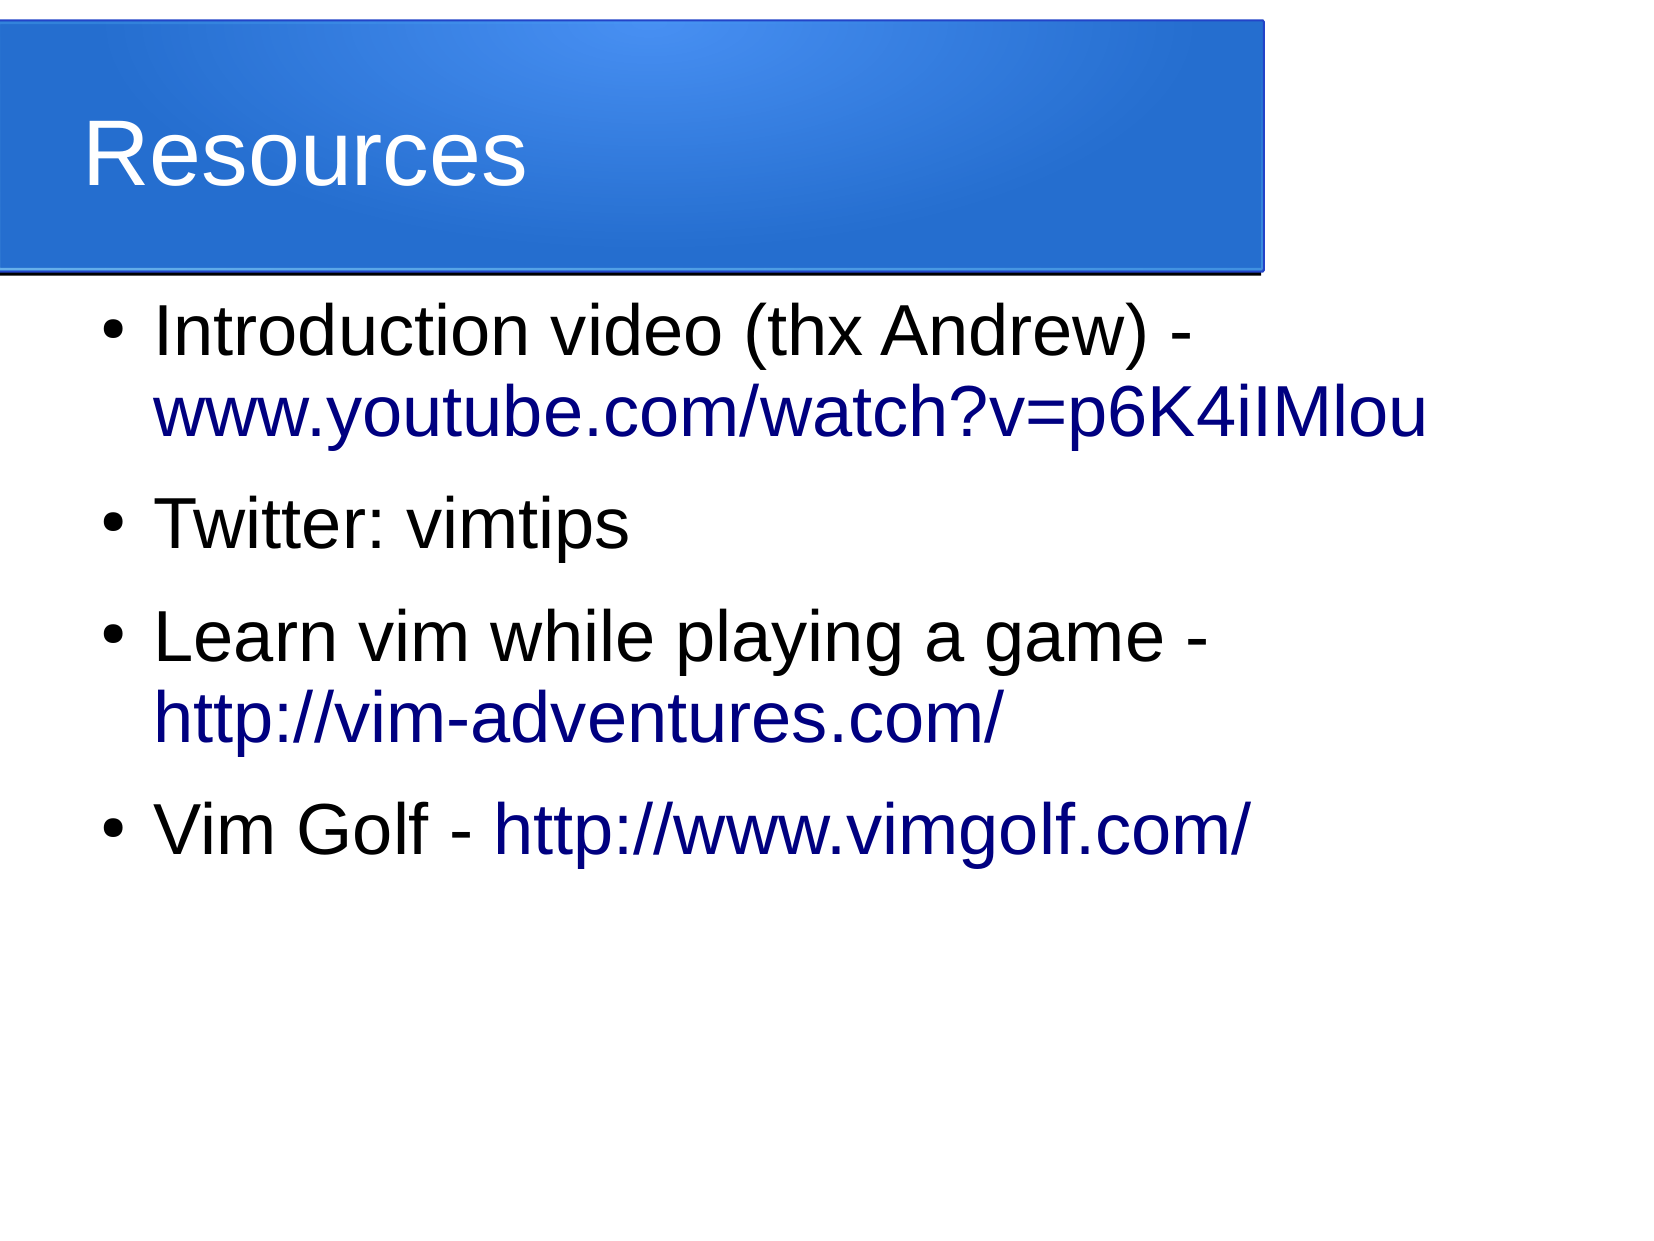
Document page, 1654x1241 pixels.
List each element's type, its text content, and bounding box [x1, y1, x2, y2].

list Introduction video (thx Andrew) - www.youtube.com/watch?v=p6K4iIMlou Twitter: vimtips Learn vim while playing a game -http://vim-adventures.com/ Vim Golf - http://www.vimgolf.com/ [82, 290, 1538, 1010]
title Resources [82, 49, 1250, 257]
